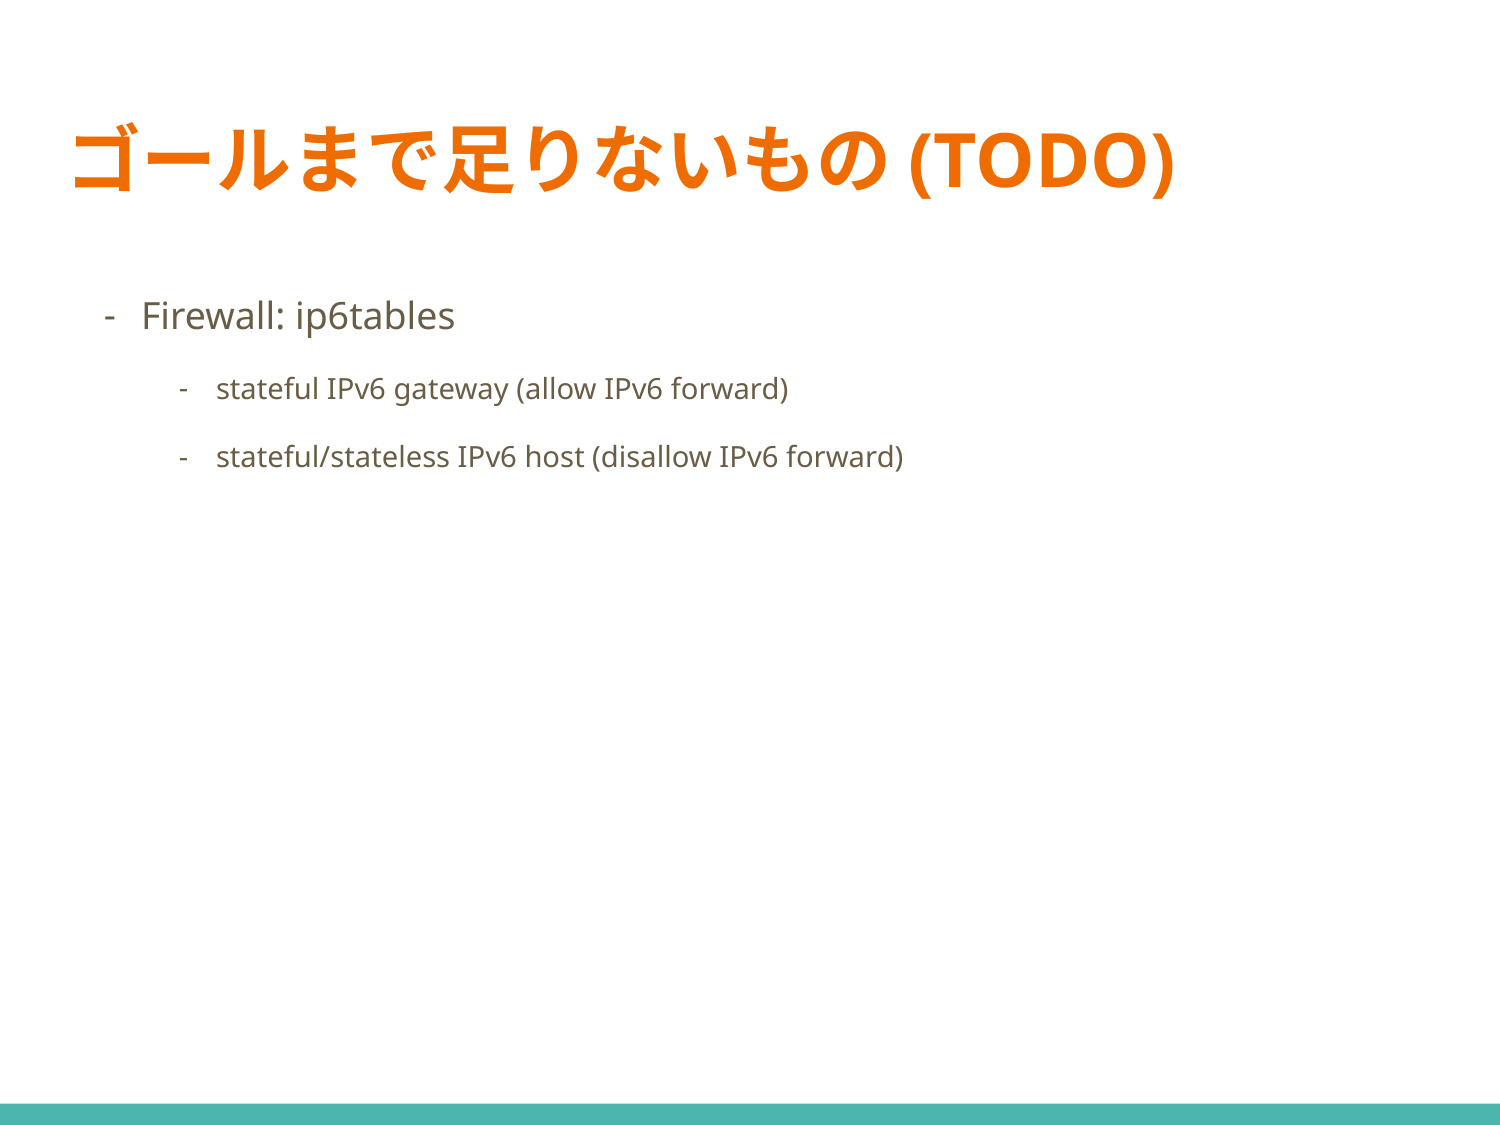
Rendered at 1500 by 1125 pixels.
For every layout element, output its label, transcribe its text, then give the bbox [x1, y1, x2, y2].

title ゴールまで足りないもの (TODO) [51, 97, 1449, 252]
list Firewall: ip6tables stateful IPv6 gateway (allow IPv6 forward) stateful/stateless IPv6 host (disallow IPv6 forward) [51, 276, 1449, 1000]
